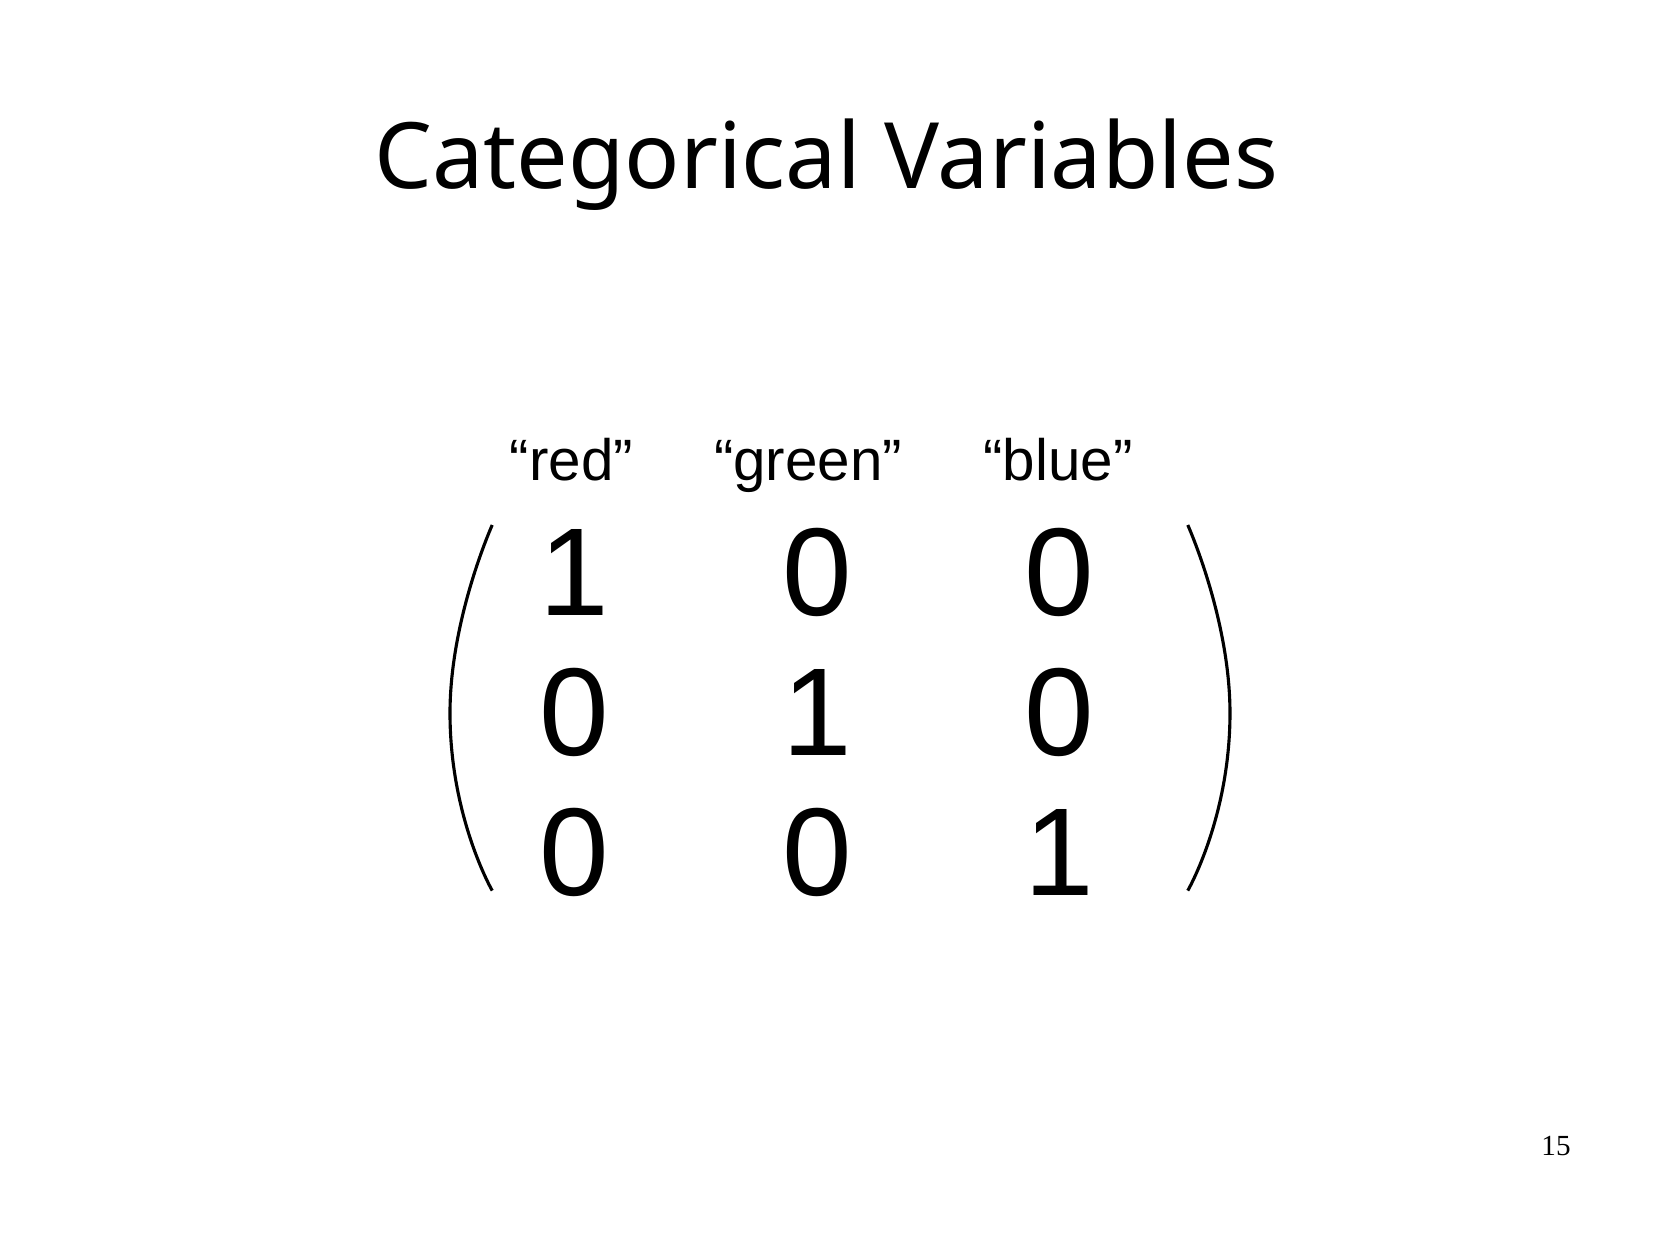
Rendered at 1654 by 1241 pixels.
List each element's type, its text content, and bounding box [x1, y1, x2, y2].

text_box “red” “green” “blue” [495, 420, 1216, 500]
title Categorical Variables [82, 49, 1571, 257]
text_box 1 0 0 0 1 0 0 0 1 [525, 500, 1153, 1066]
